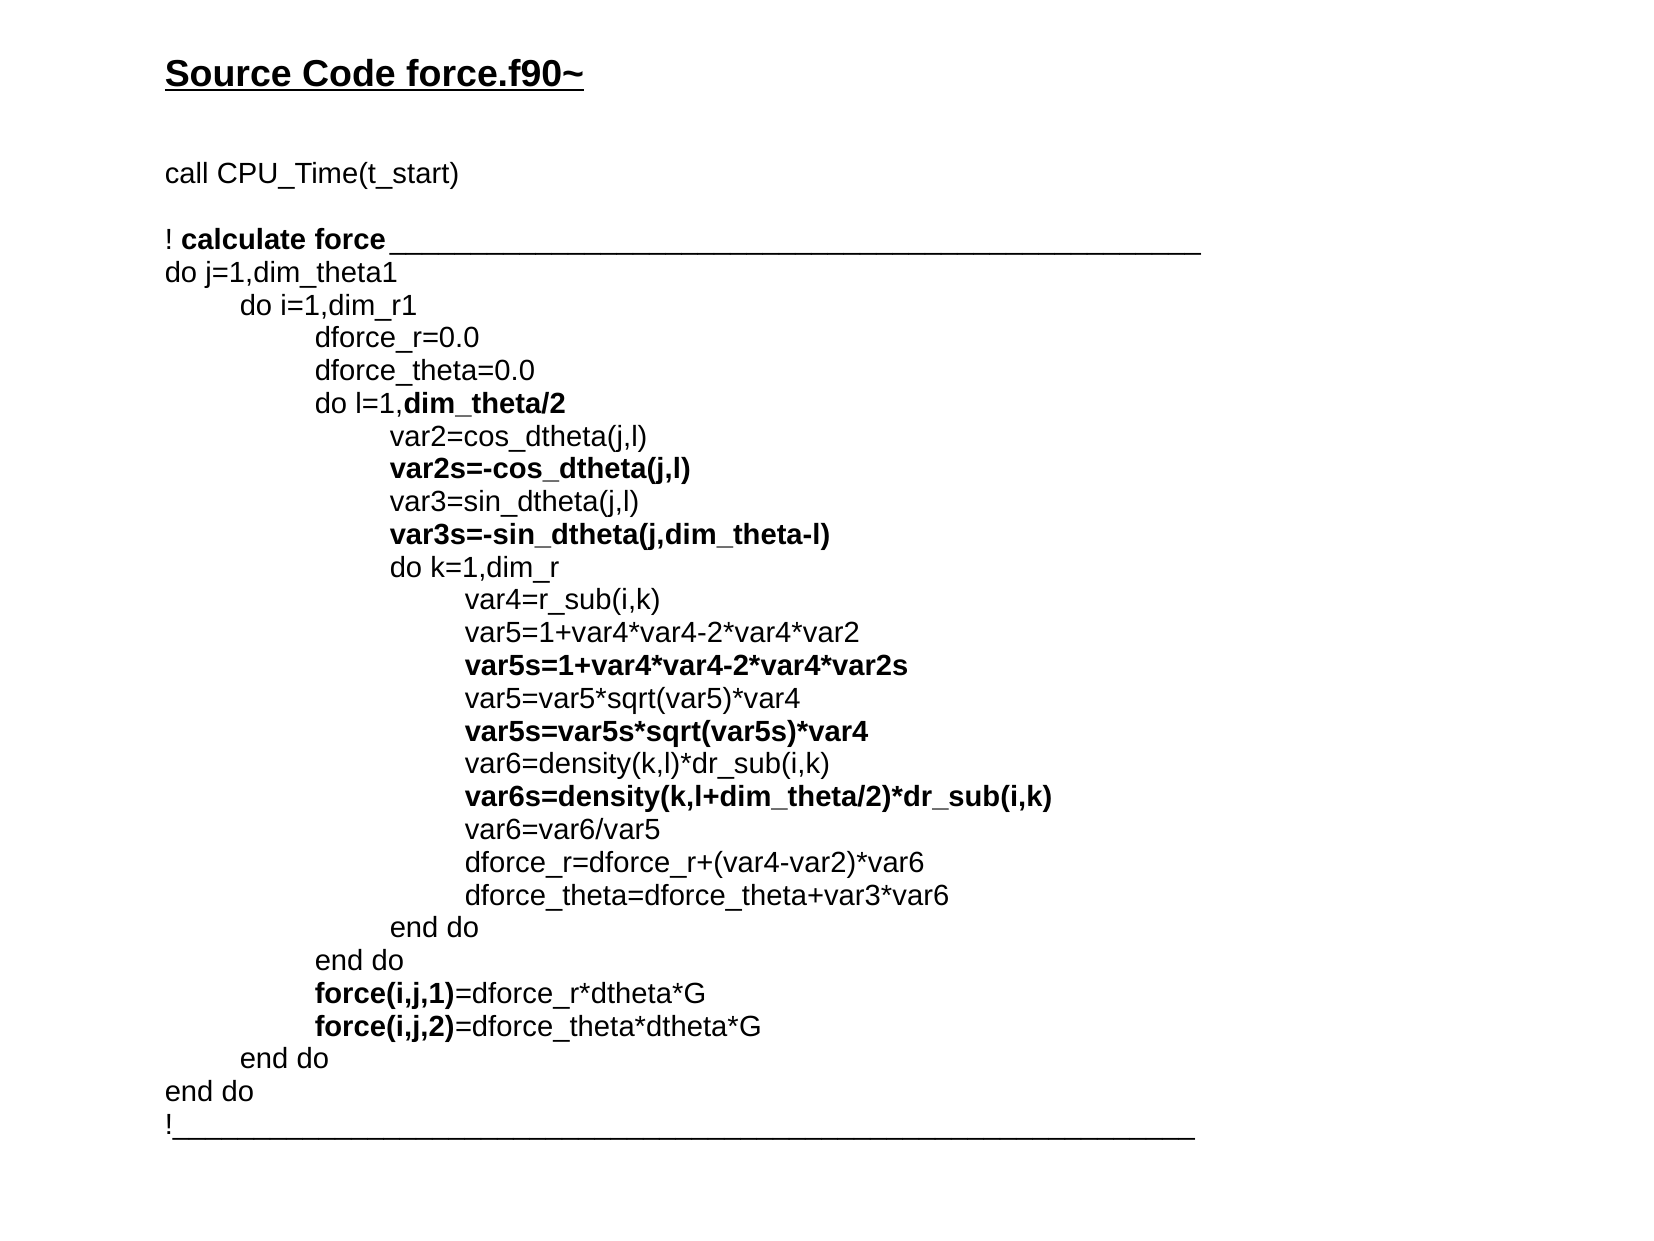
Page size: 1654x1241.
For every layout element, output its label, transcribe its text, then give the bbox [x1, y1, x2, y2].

text_box Source Code force.f90~ [150, 45, 1501, 102]
text_box call CPU_Time(t_start) ! calculate force __________________________________________________ do j=1,dim_theta1 do i=1,dim_r1 dforce_r=0.0 dforce_theta=0.0 do l=1,dim_theta/2 var2=cos_dtheta(j,l) var2s=-cos_dtheta(j,l) var3=sin_dtheta(j,l) var3s=-sin_dtheta(j,dim_theta-l) do k=1,dim_r var4=r_sub(i,k) var5=1+var4*var4-2*var4*var2 var5s=1+var4*var4-2*var4*var2s var5=var5*sqrt(var5)*var4 var5s=var5s*sqrt(var5s)*var4 var6=density(k,l)*dr_sub(i,k) var6s=density(k,l+dim_theta/2)*dr_sub(i,k) var6=var6/var5 dforce_r=dforce_r+(var4-var2)*var6 dforce_theta=dforce_theta+var3*var6 end do end do force(i,j,1)=dforce_r*dtheta*G force(i,j,2)=dforce_theta*dtheta*G end do end do !_______________________________________________________________ [150, 150, 1501, 1181]
